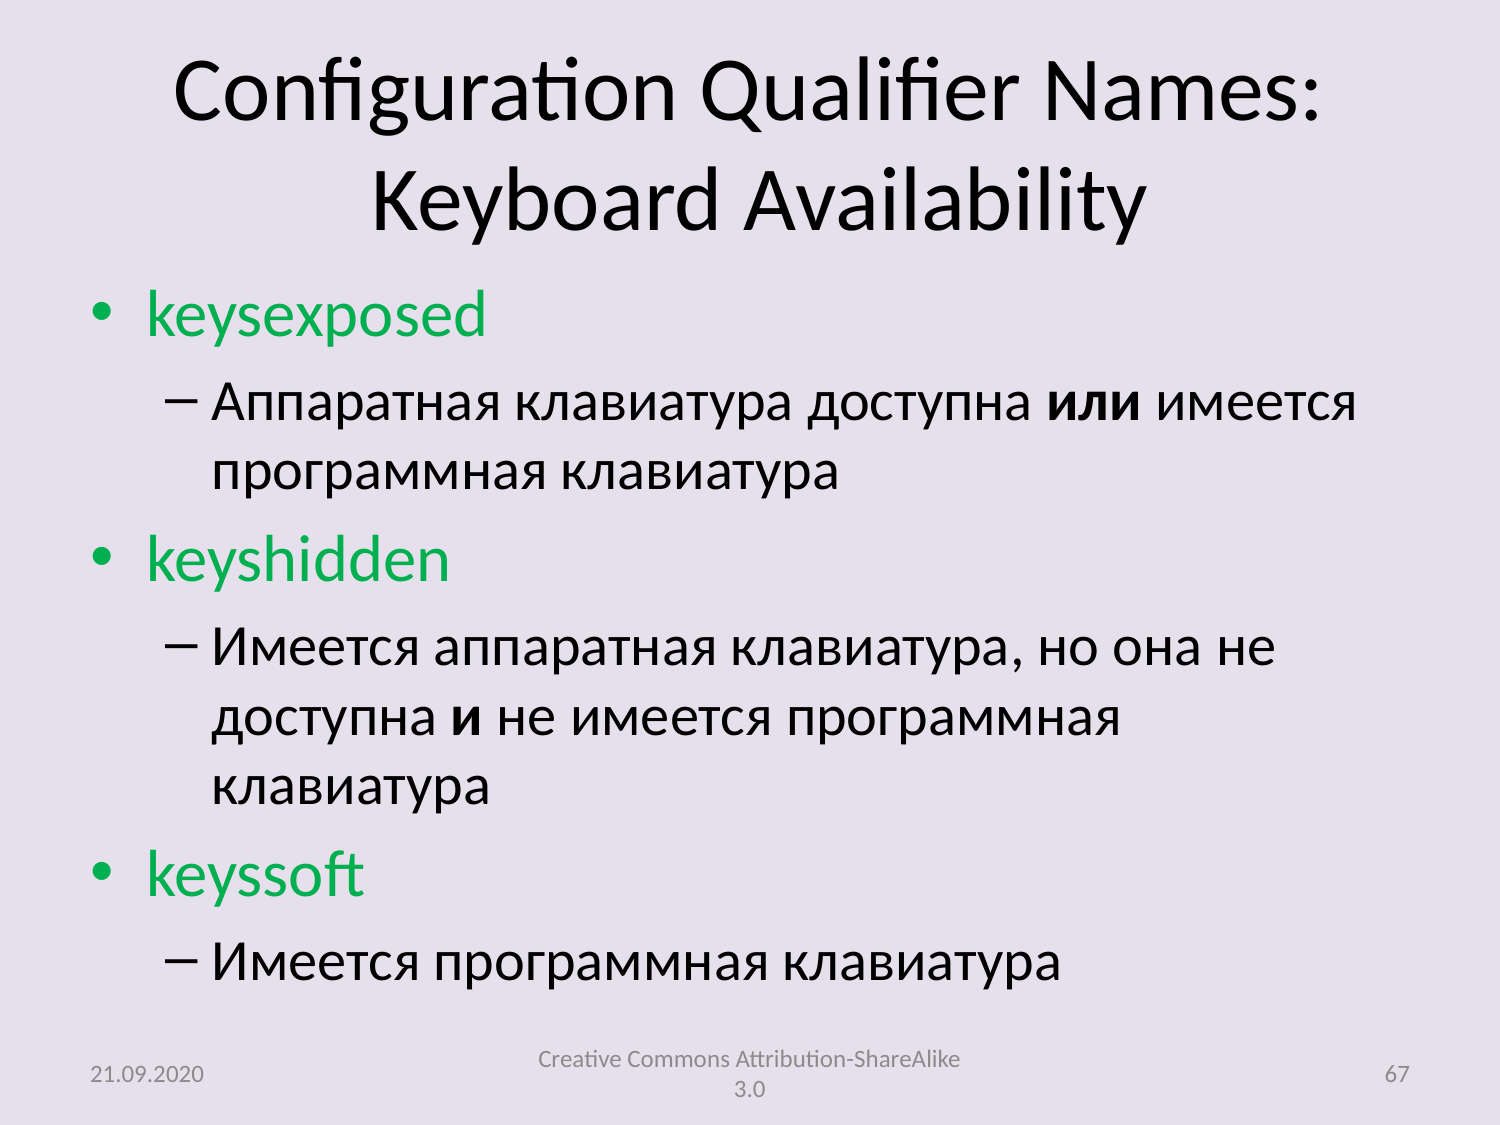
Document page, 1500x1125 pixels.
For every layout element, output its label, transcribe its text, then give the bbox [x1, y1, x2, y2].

list keysexposed Аппаратная клавиатура доступна или имеется программная клавиатура keyshidden Имеется аппаратная клавиатура, но она не доступна и не имеется программная клавиатура keyssoft Имеется программная клавиатура [75, 262, 1425, 1005]
title Configuration Qualifier Names: Keyboard Availability [75, 45, 1425, 233]
